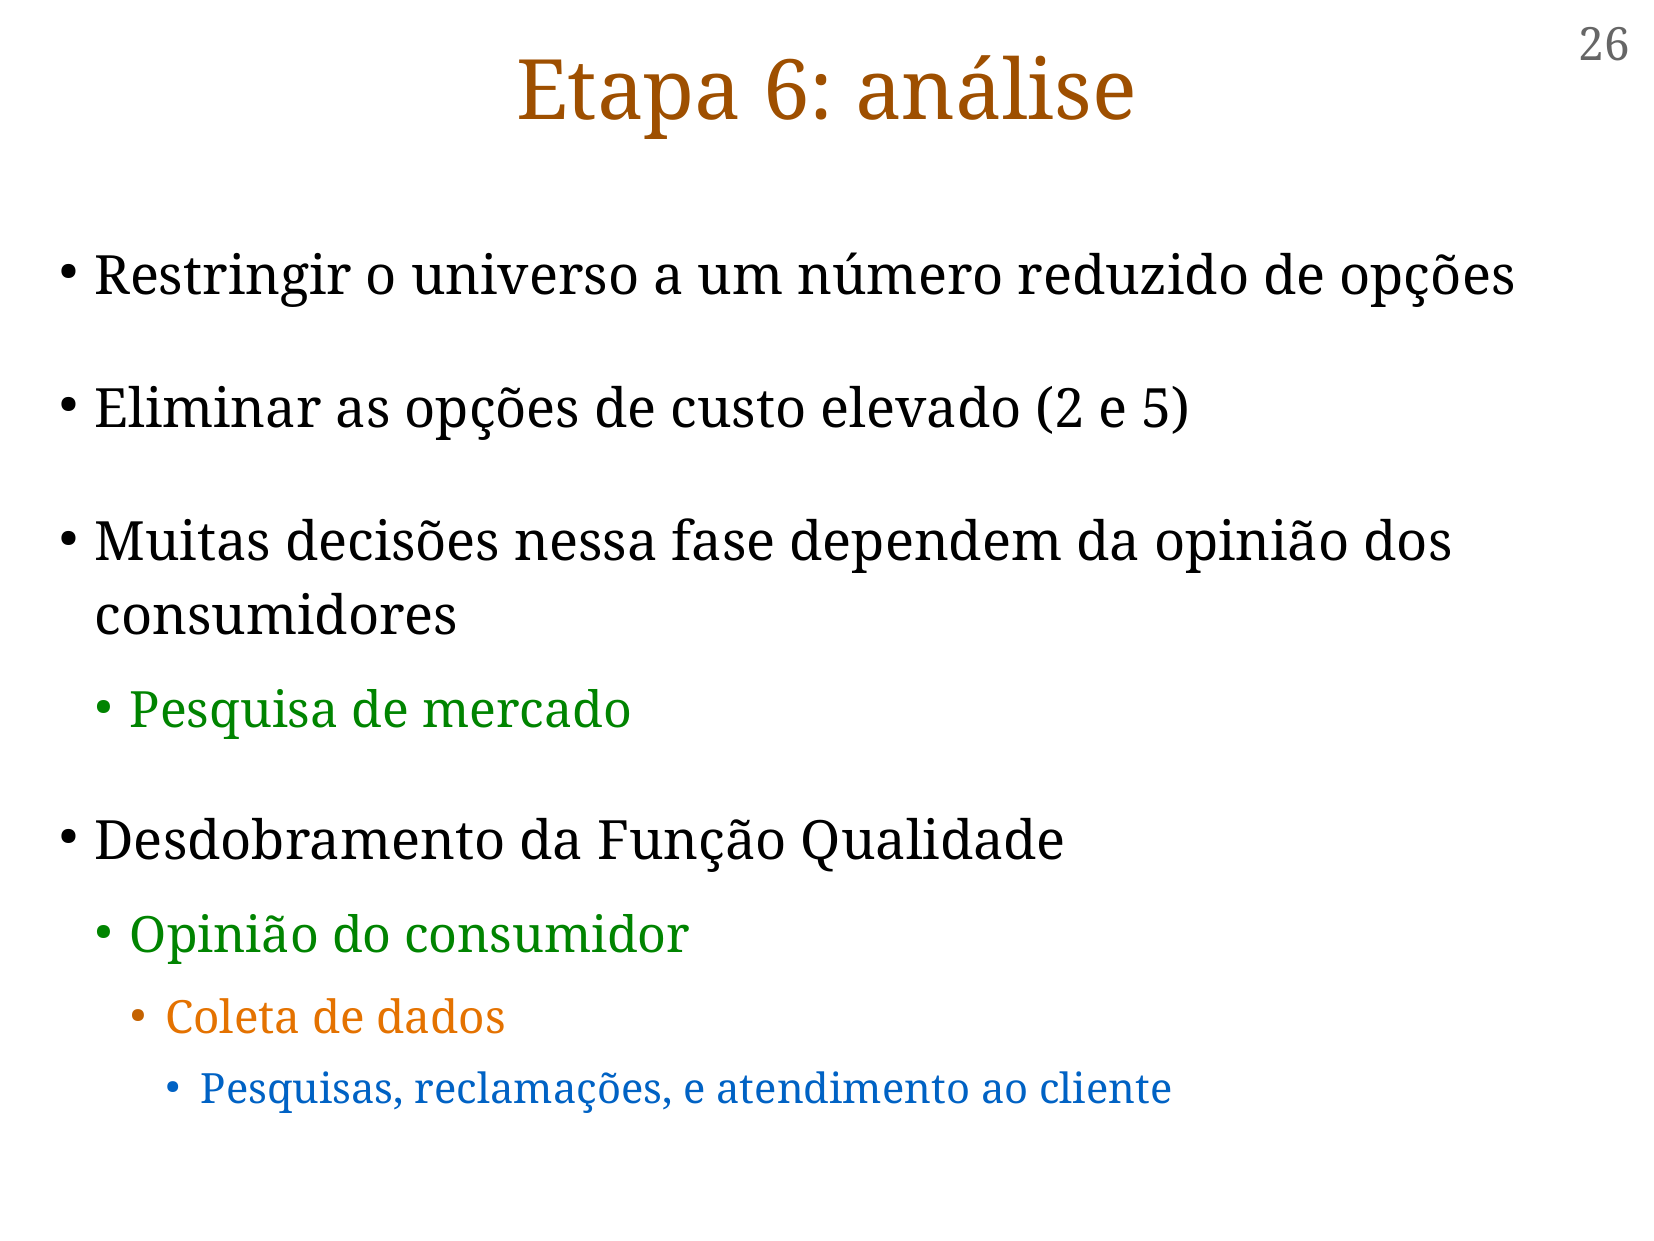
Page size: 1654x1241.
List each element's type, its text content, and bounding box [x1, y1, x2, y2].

list Restringir o universo a um número reduzido de opções Eliminar as opções de custo elevado (2 e 5) Muitas decisões nessa fase dependem da opinião dos consumidores Pesquisa de mercado Desdobramento da Função Qualidade Opinião do consumidor Coleta de dados Pesquisas, reclamações, e atendimento ao cliente [59, 236, 1595, 1211]
title Etapa 6: análise [59, 29, 1595, 148]
